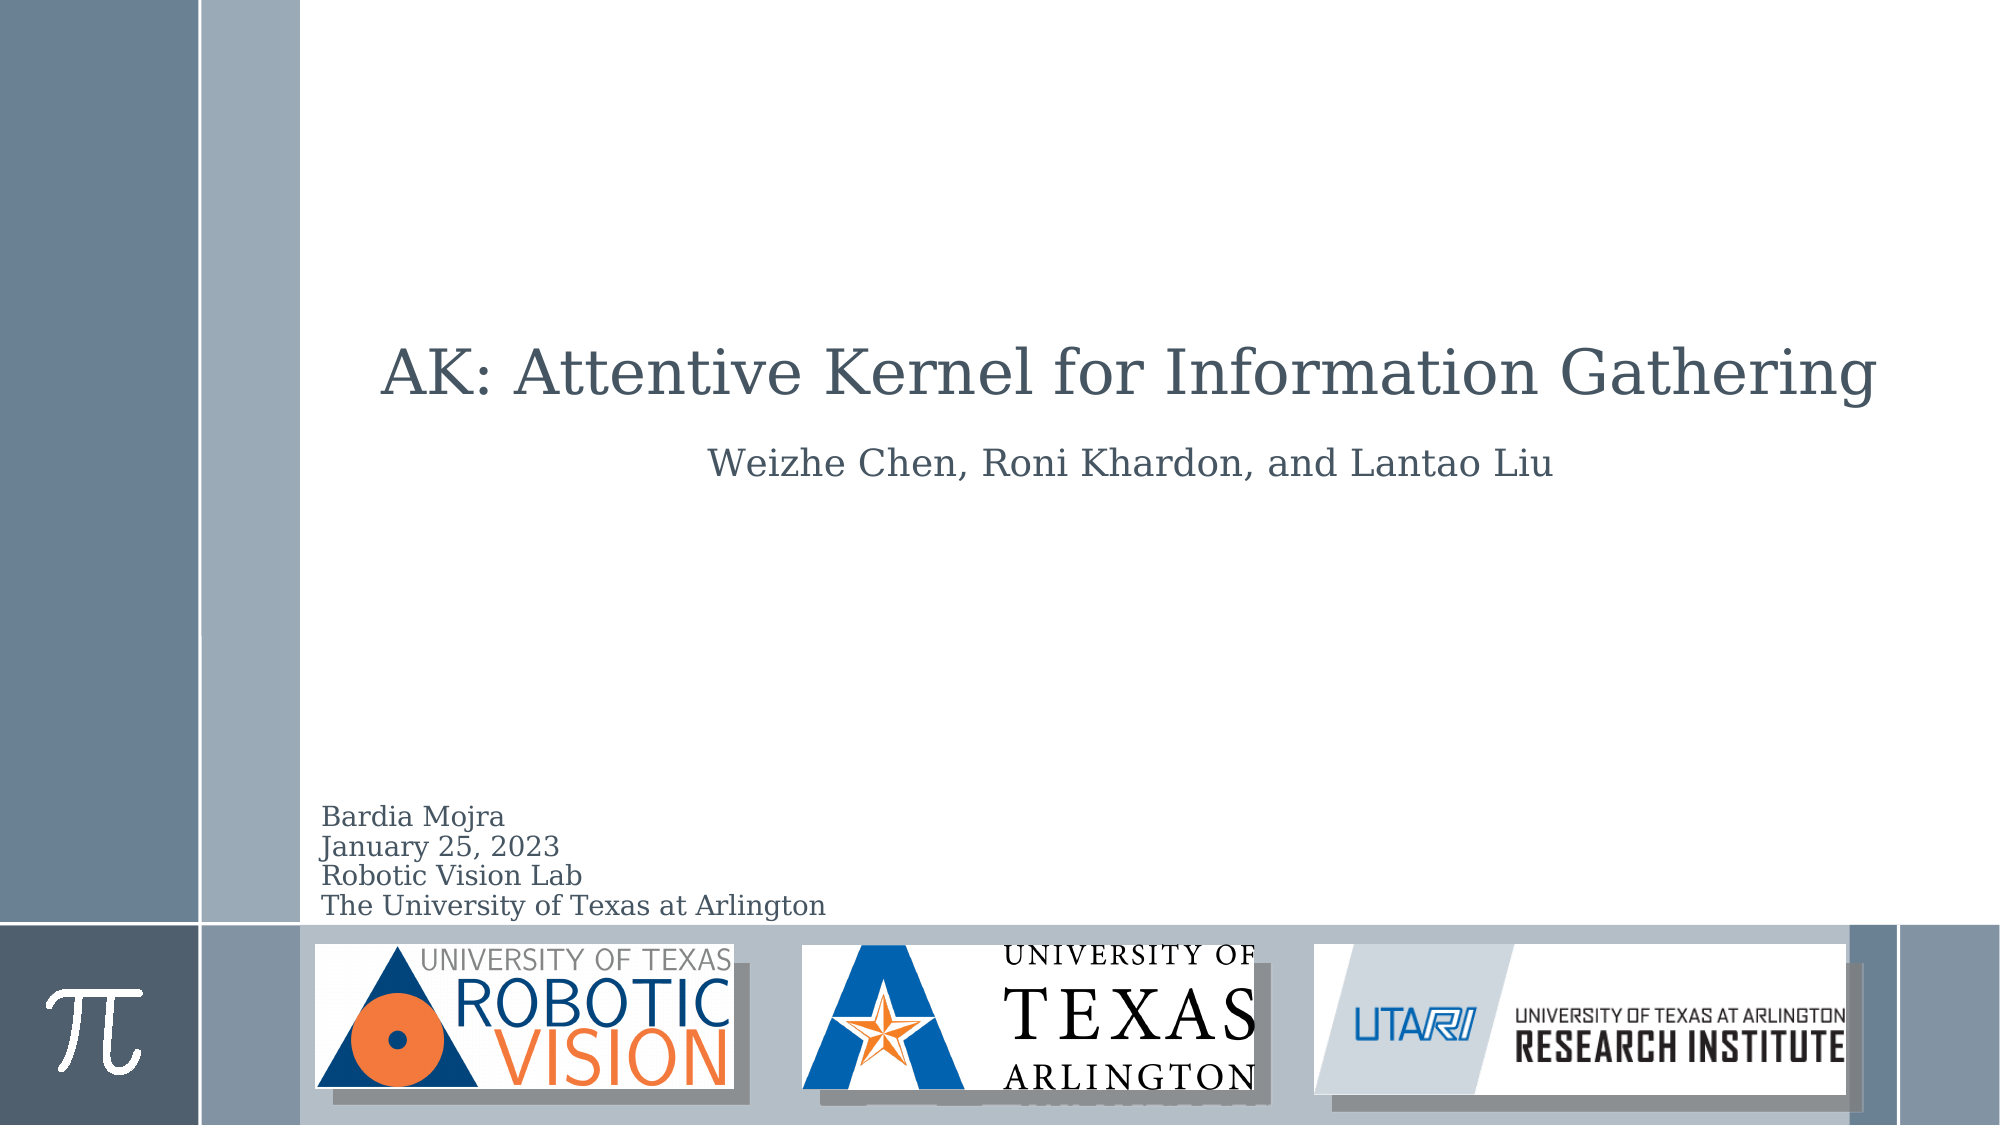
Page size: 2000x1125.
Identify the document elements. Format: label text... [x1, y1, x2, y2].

picture [1314, 944, 1846, 1096]
text_box AK: Attentive Kernel for Information Gathering Weizhe Chen, Roni Khardon, and Lantao Liu [312, 179, 1950, 646]
picture [802, 944, 1255, 1090]
text_box Bardia Mojra January 25, 2023 Robotic Vision Lab The University of Texas at Arlington [306, 795, 885, 931]
picture [315, 944, 734, 1089]
